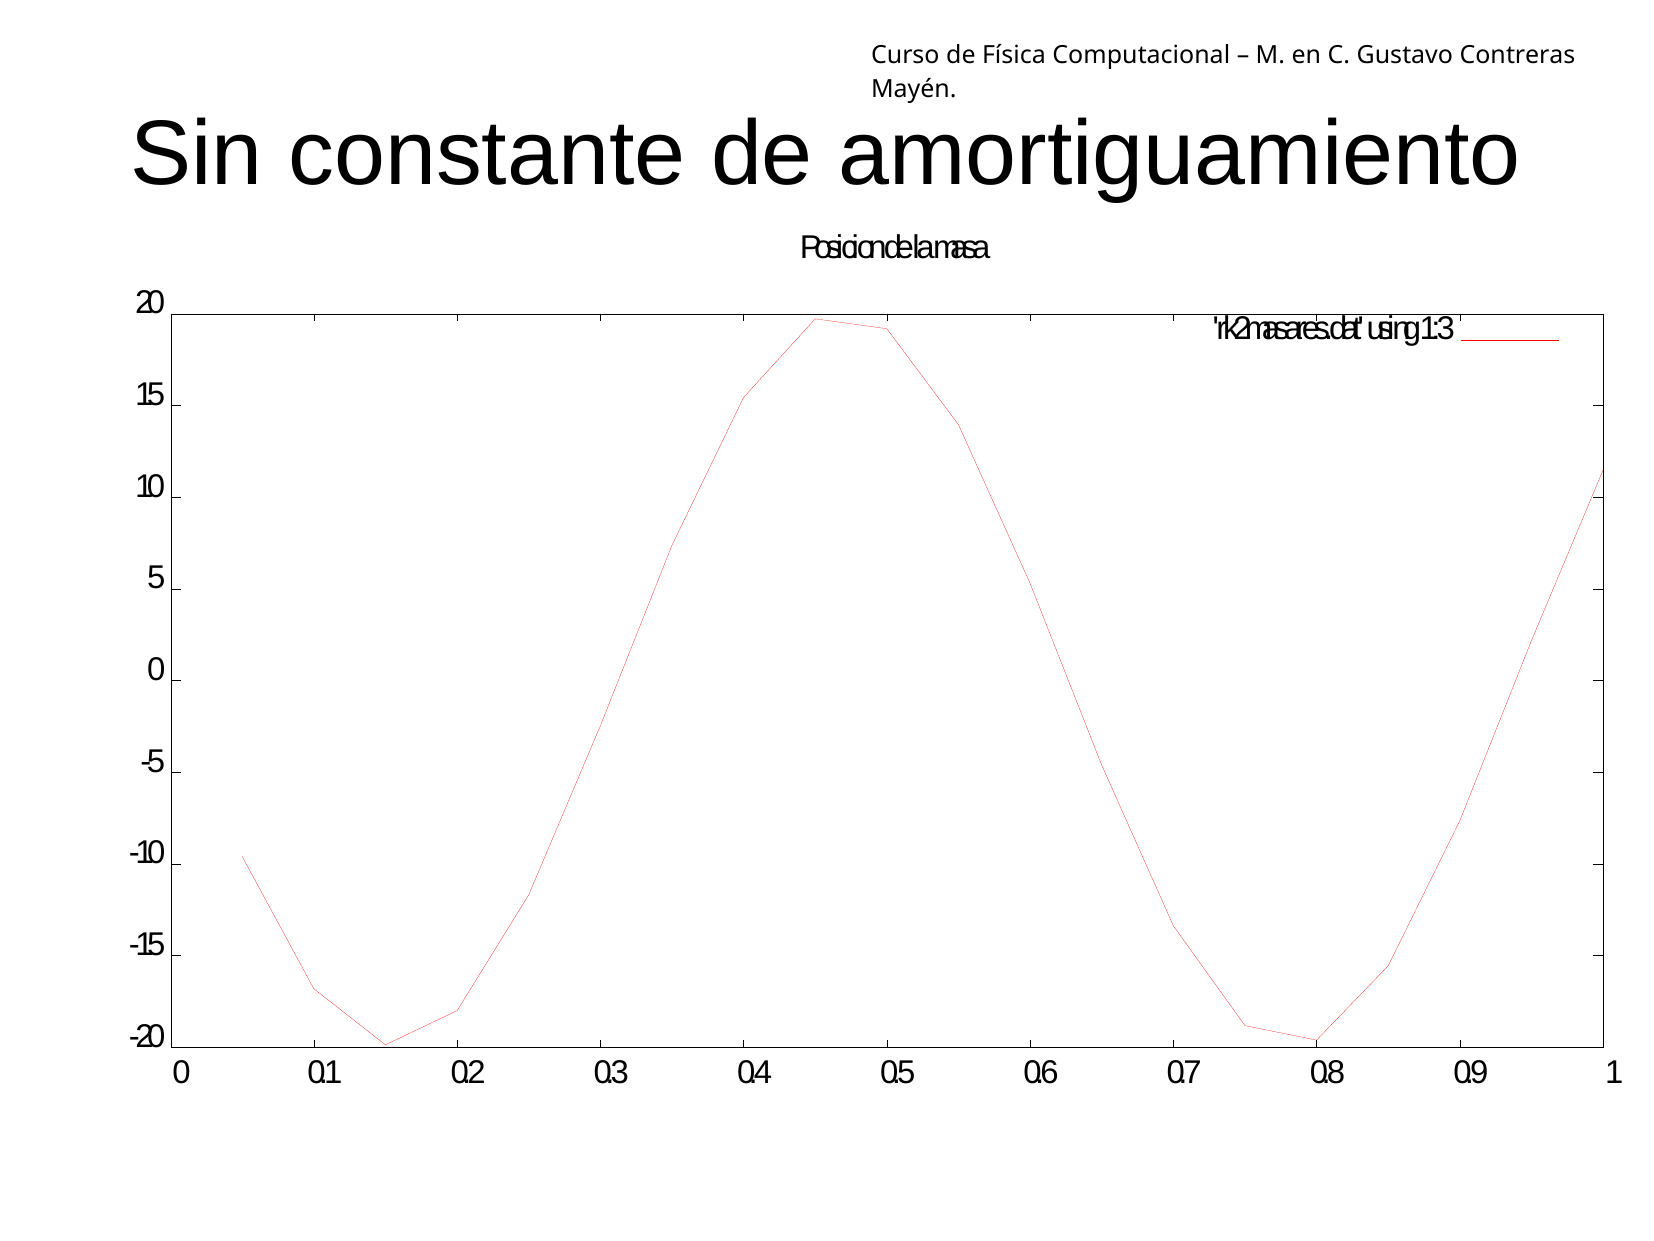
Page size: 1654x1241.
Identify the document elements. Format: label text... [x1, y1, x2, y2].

picture [5, 203, 1654, 1122]
title Sin constante de amortiguamiento [82, 56, 1571, 203]
